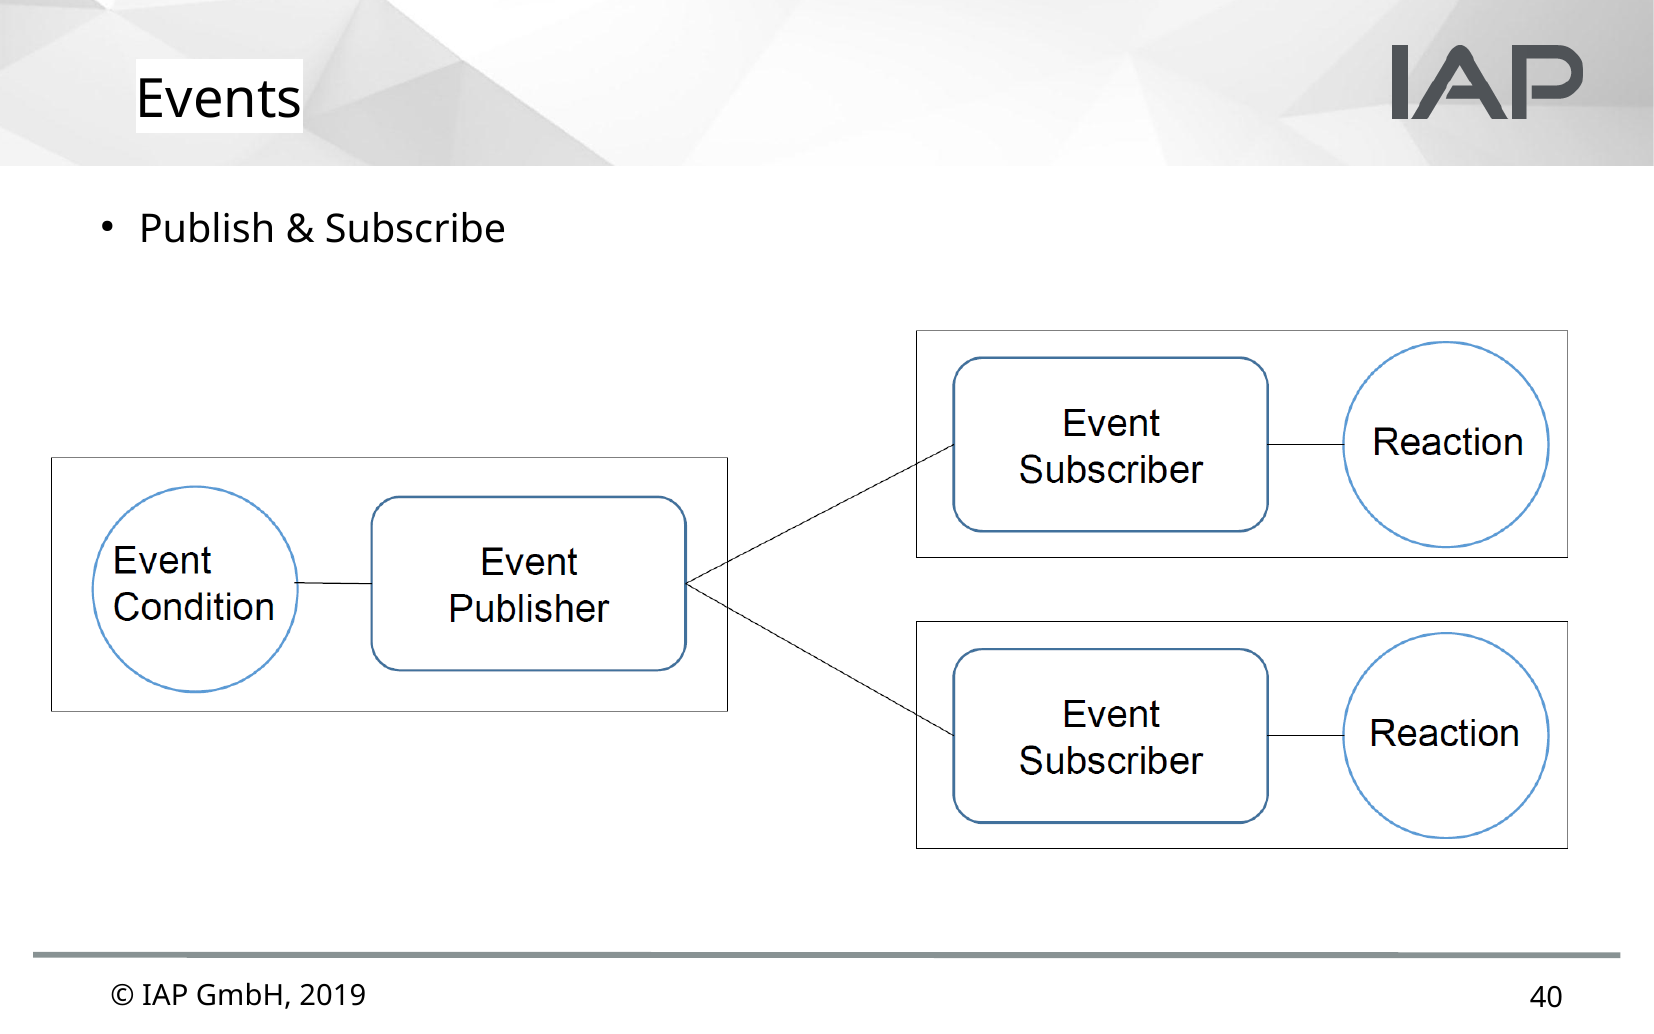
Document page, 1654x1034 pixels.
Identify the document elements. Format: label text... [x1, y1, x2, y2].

list Publish & Subscribe [82, 200, 1571, 260]
title Events [135, 41, 1264, 152]
picture [0, 0, 1654, 166]
picture [23, 271, 1642, 910]
